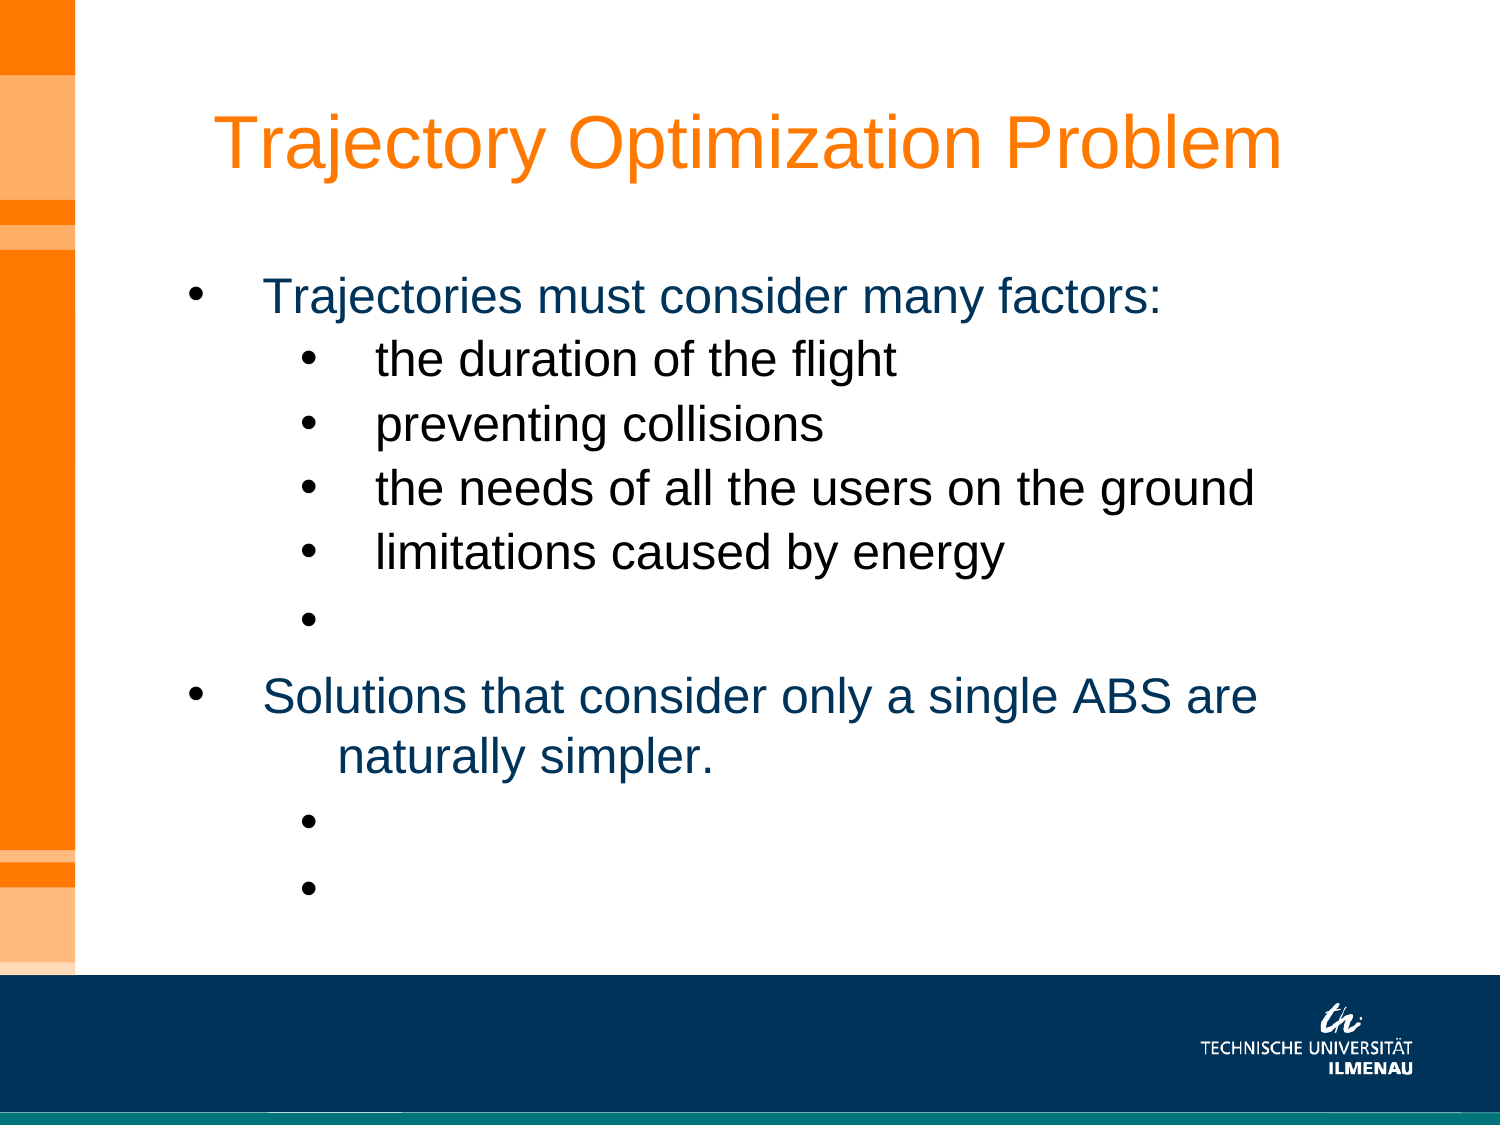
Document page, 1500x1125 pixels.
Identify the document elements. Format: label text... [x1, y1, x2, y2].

list Trajectories must consider many factors: the duration of the flight preventing collisions the needs of all the users on the ground limitations caused by energy Solutions that consider only a single ABS are naturally simpler. [74, 263, 1425, 916]
title Trajectory Optimization Problem [74, 20, 1425, 257]
